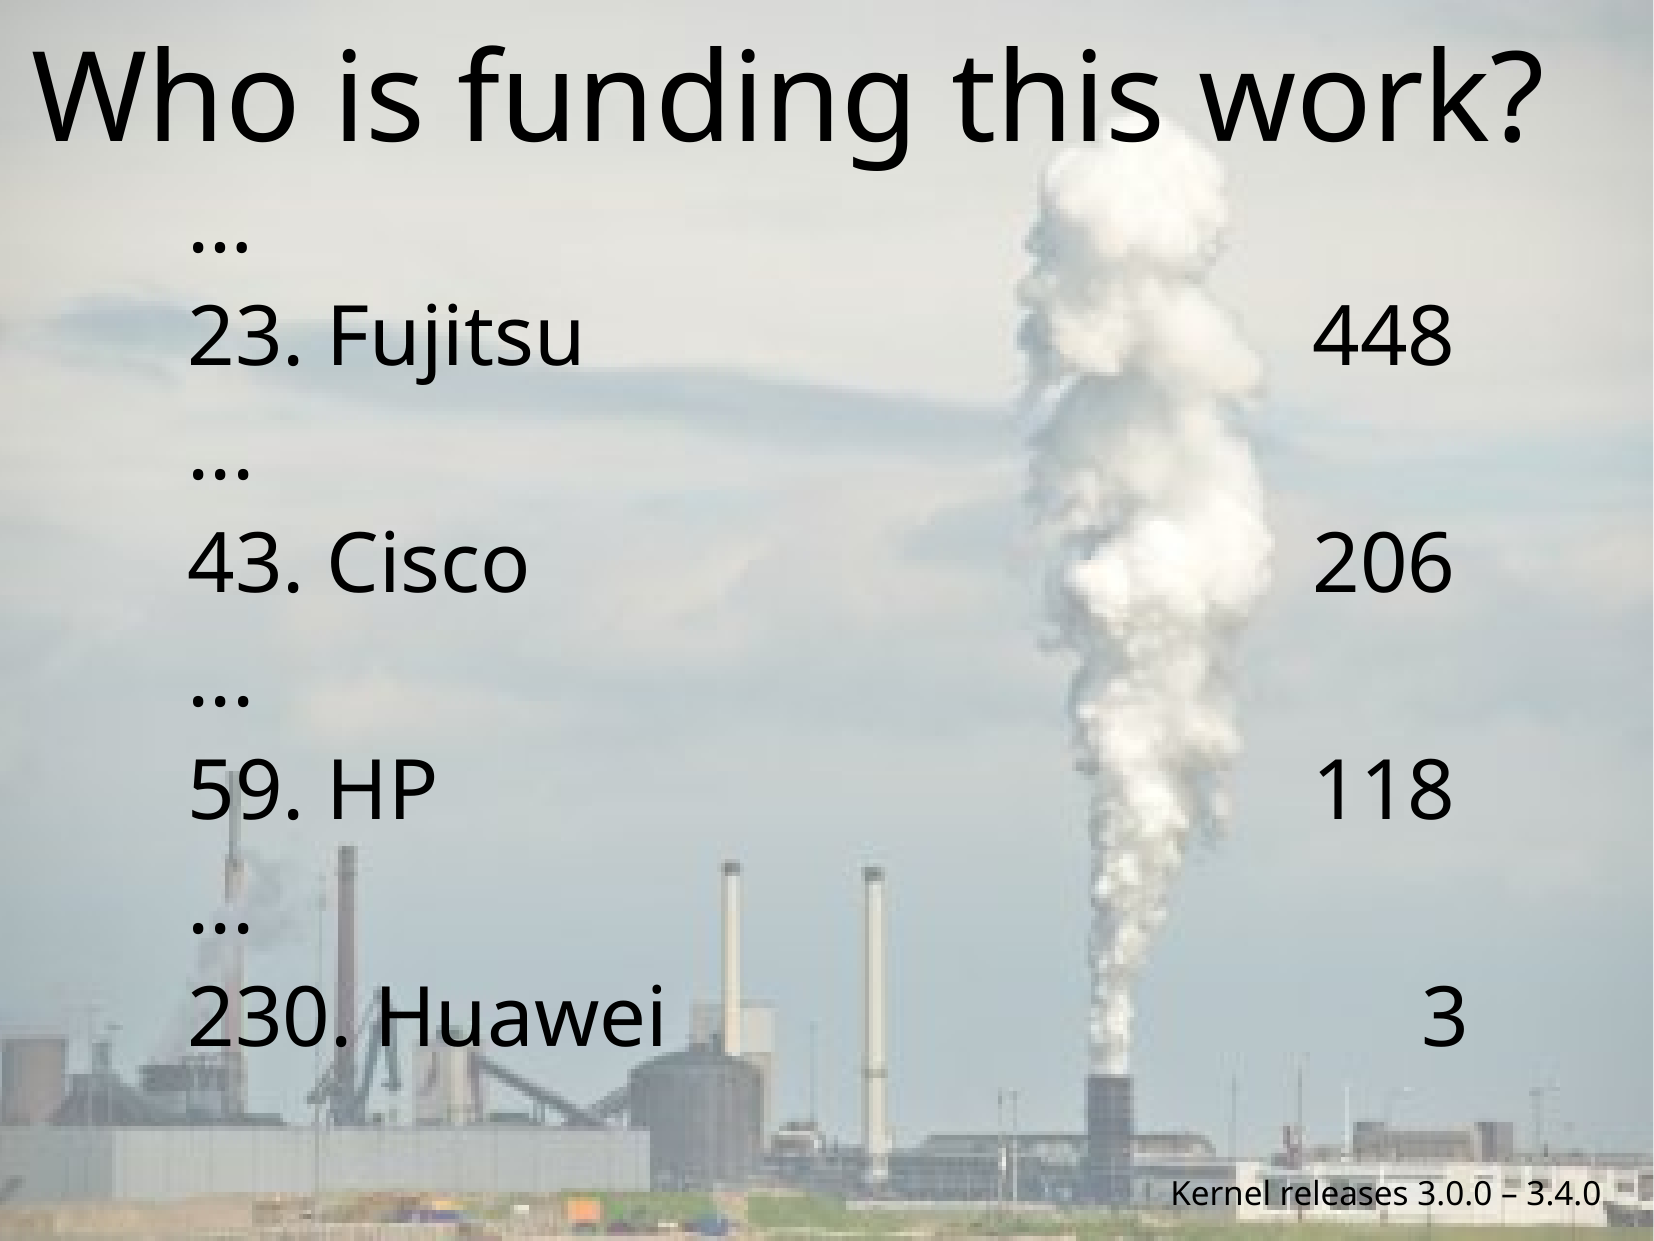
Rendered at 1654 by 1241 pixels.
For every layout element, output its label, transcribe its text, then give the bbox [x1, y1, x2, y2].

picture [0, 0, 1654, 1241]
text_box Kernel releases 3.0.0 – 3.4.0 [1155, 1162, 1625, 1218]
text_box … 23. Fujitsu 448 ... 43. Cisco 206 ... 59. HP 118 ... 230. Huawei 3 [172, 155, 1479, 1069]
text_box Who is funding this work? [16, 0, 1637, 166]
